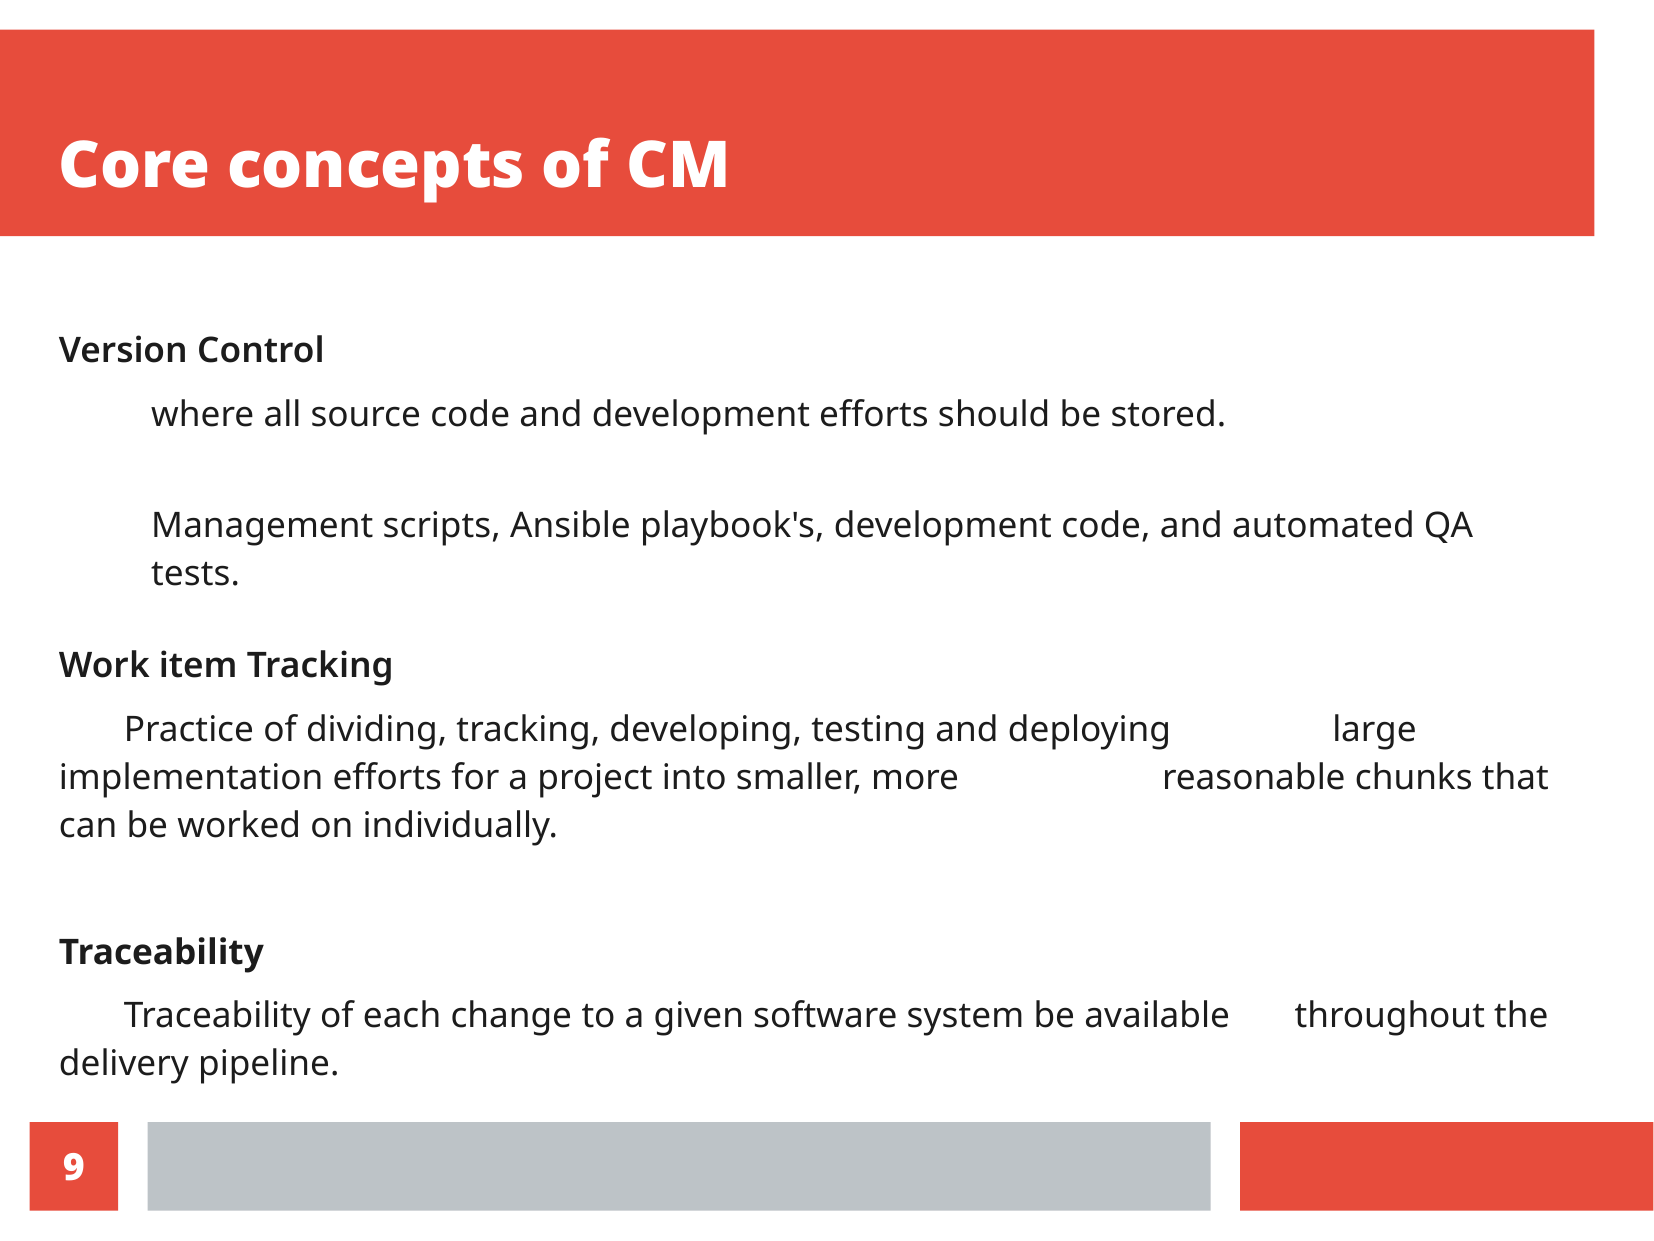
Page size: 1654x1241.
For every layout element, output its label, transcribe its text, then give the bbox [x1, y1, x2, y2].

title Core concepts of CM [59, 59, 1595, 207]
list Version Control where all source code and development efforts should be stored. Management scripts, Ansible playbook's, development code, and automated QA tests. Work item Tracking Practice of dividing, tracking, developing, testing and deploying large implementation efforts for a project into smaller, more reasonable chunks that can be worked on individually. Traceability Traceability of each change to a given software system be available throughout the delivery pipeline. [59, 324, 1565, 1093]
